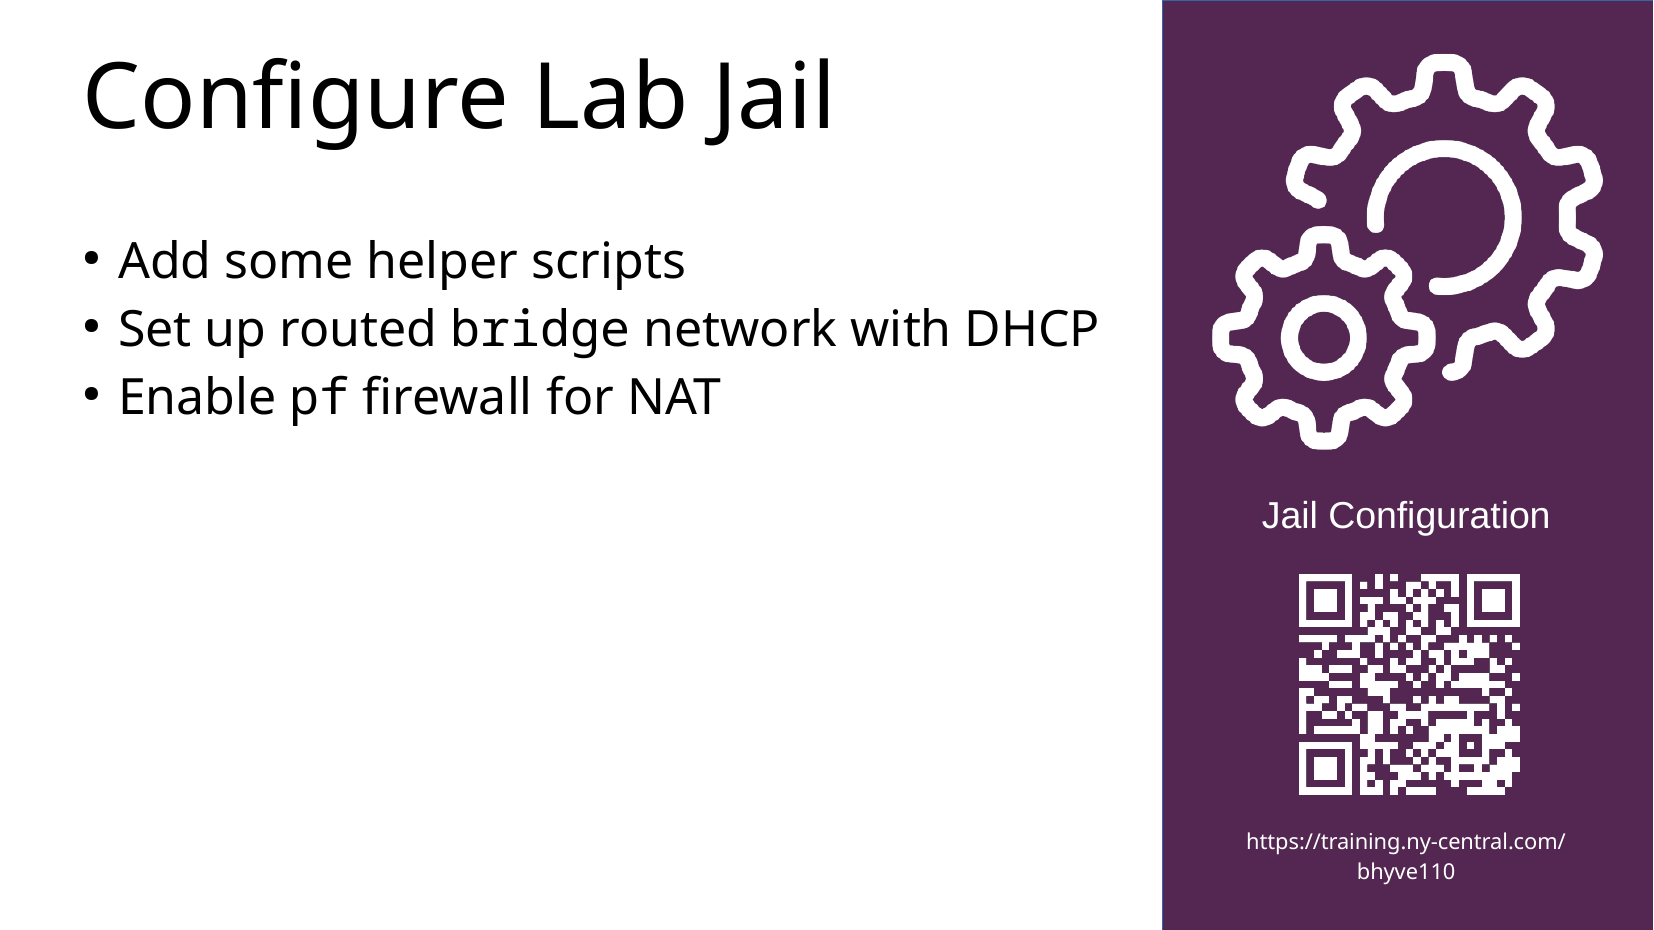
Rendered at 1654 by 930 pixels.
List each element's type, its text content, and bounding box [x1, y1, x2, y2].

text_box [1162, 0, 1653, 930]
text_box Jail Configuration [1200, 487, 1613, 638]
picture [1268, 543, 1550, 826]
title Configure Lab Jail [82, 37, 1571, 150]
picture [1200, 45, 1613, 458]
subtitle Add some helper scripts Set up routed bridge network with DHCP Enable pf firewall for NAT [82, 224, 1126, 862]
text_box https://training.ny-central.com/bhyve110 [1200, 819, 1613, 930]
